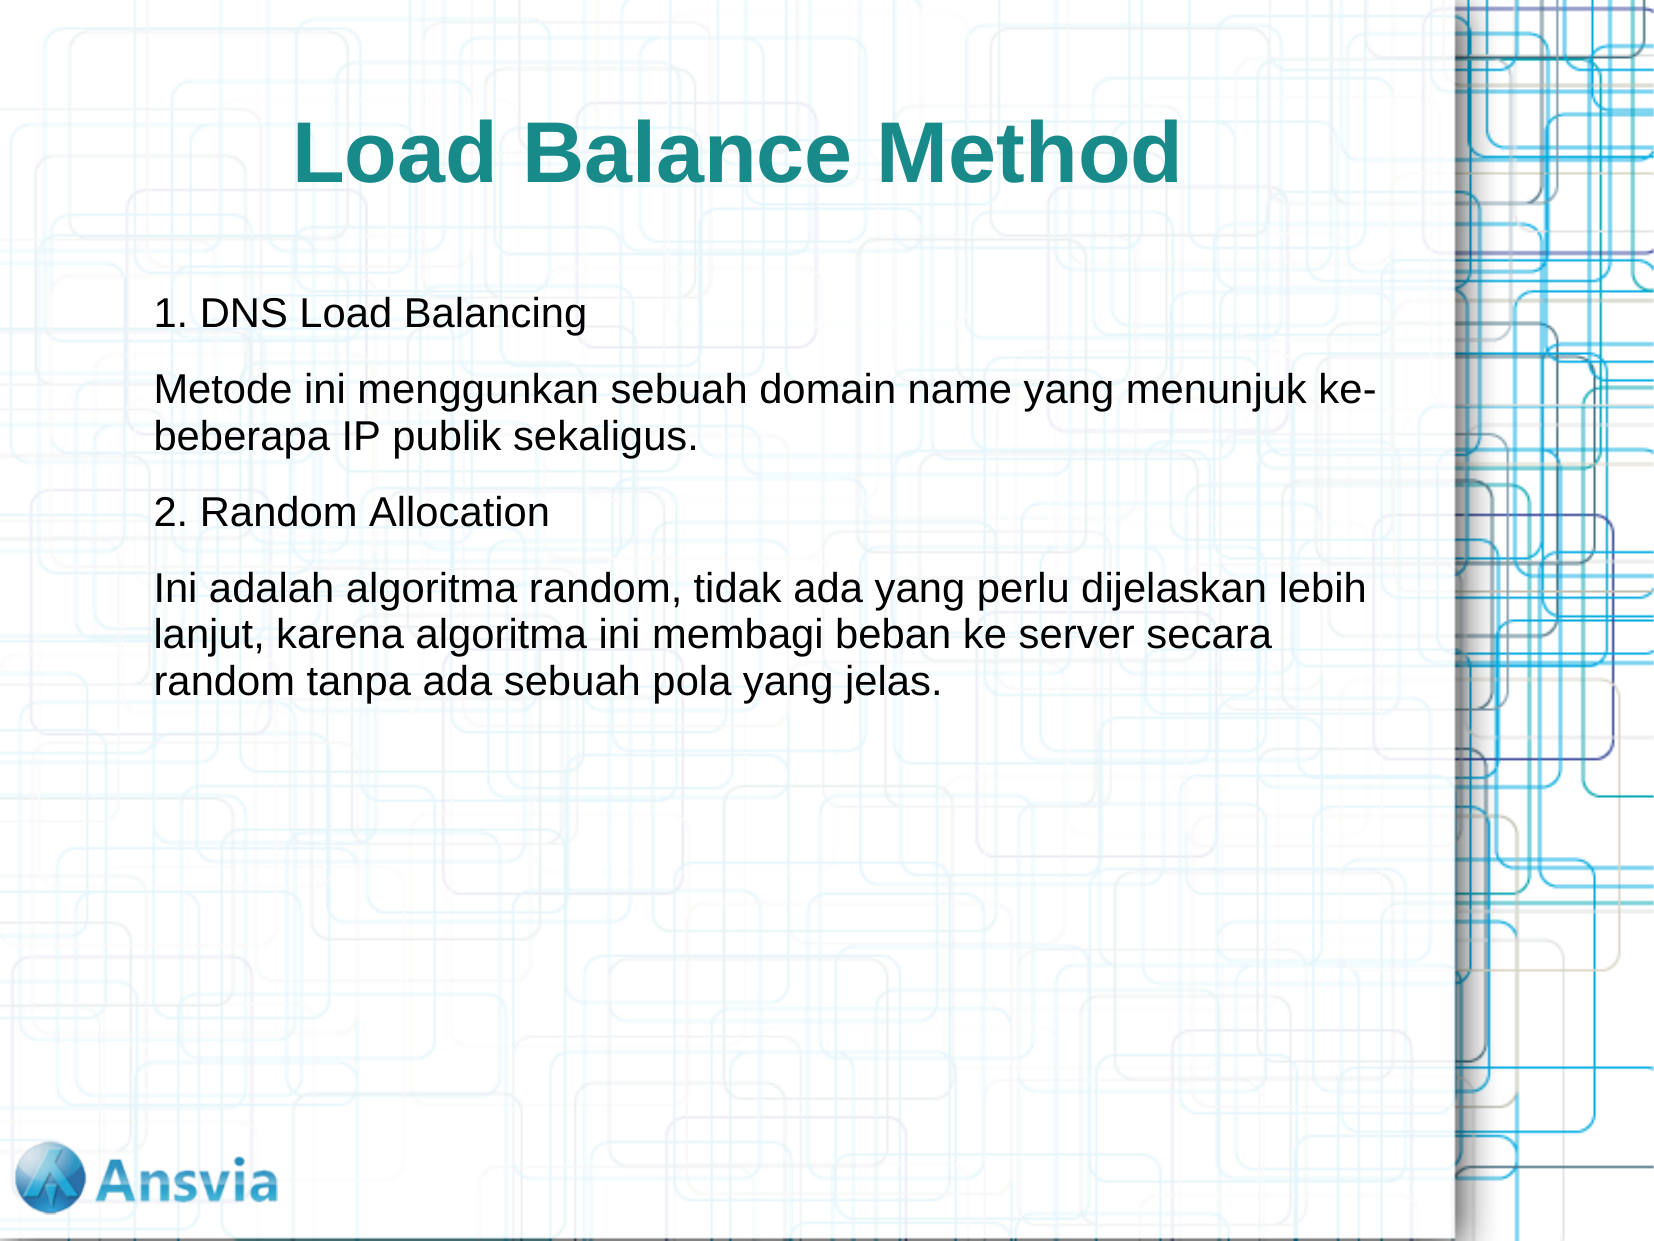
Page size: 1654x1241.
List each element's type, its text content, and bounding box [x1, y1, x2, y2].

title Load Balance Method [59, 49, 1418, 257]
list 1. DNS Load Balancing Metode ini menggunkan sebuah domain name yang menunjuk ke-beberapa IP publik sekaligus. 2. Random Allocation Ini adalah algoritma random, tidak ada yang perlu dijelaskan lebih lanjut, karena algoritma ini membagi beban ke server secara random tanpa ada sebuah pola yang jelas. [82, 290, 1418, 1010]
picture [0, 0, 1654, 1241]
